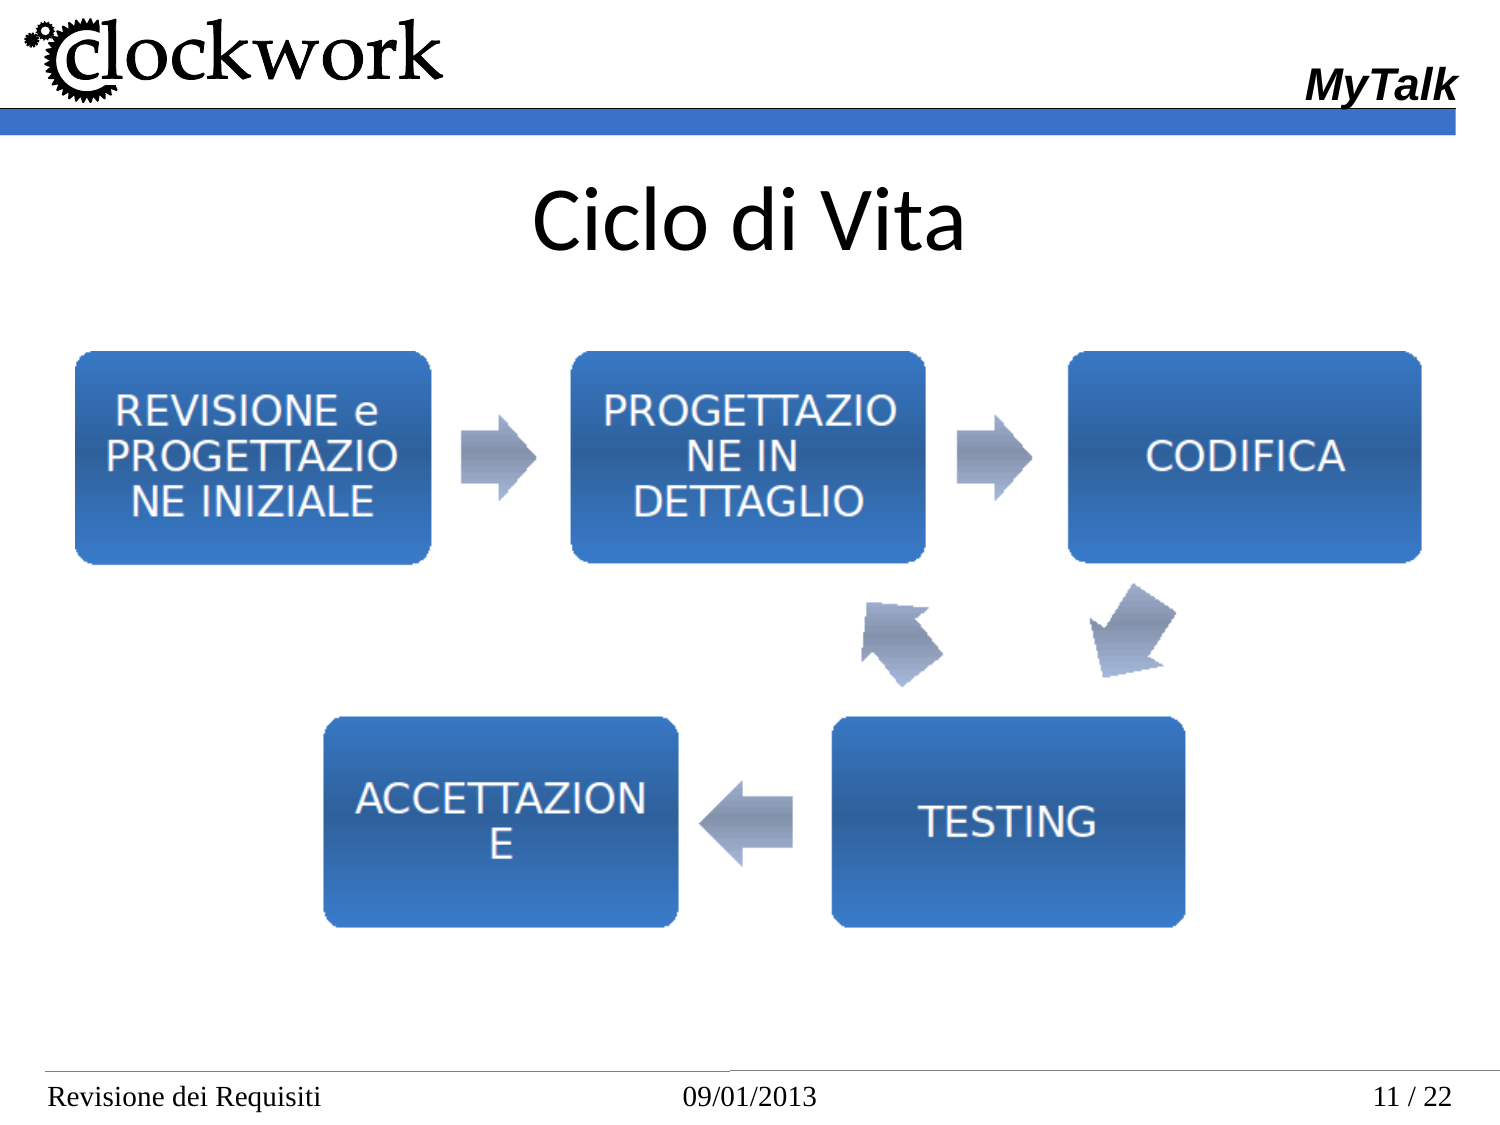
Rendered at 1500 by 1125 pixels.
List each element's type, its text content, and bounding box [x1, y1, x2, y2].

picture [75, 351, 1425, 956]
title Ciclo di Vita [75, 133, 1425, 322]
